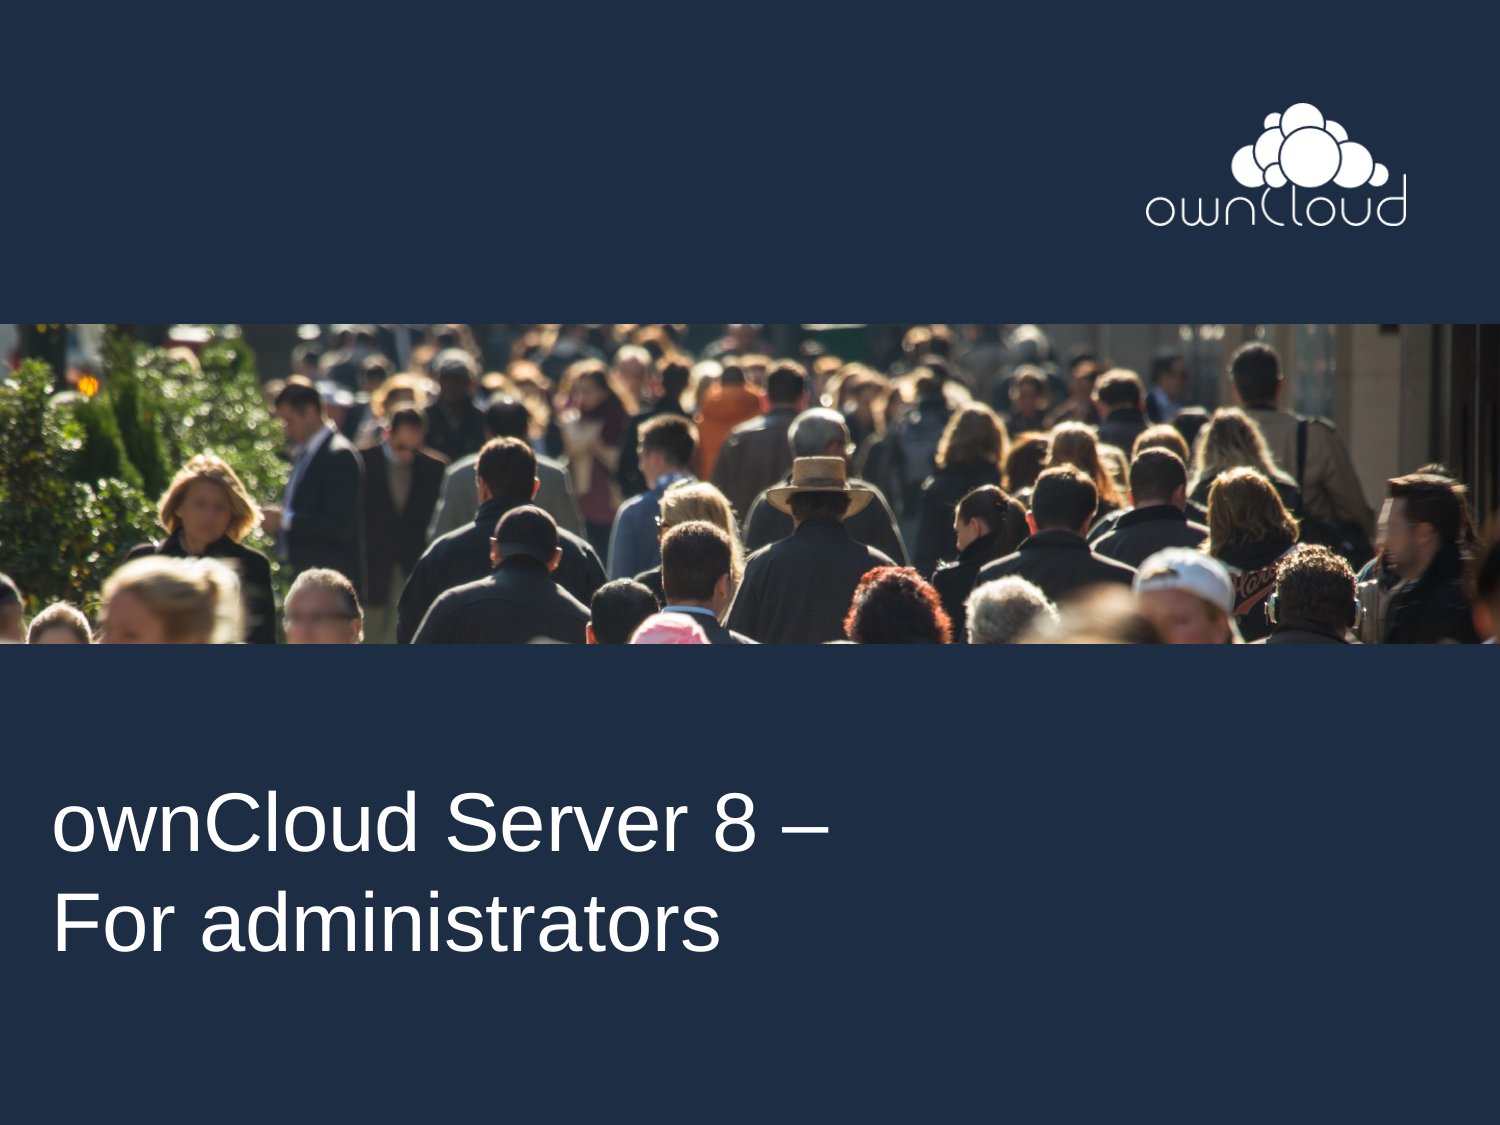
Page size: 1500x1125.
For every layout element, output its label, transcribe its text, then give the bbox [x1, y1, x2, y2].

picture [0, 324, 1500, 644]
picture [1146, 103, 1406, 226]
text_box ownCloud Server 8 – For administrators [36, 761, 1462, 985]
